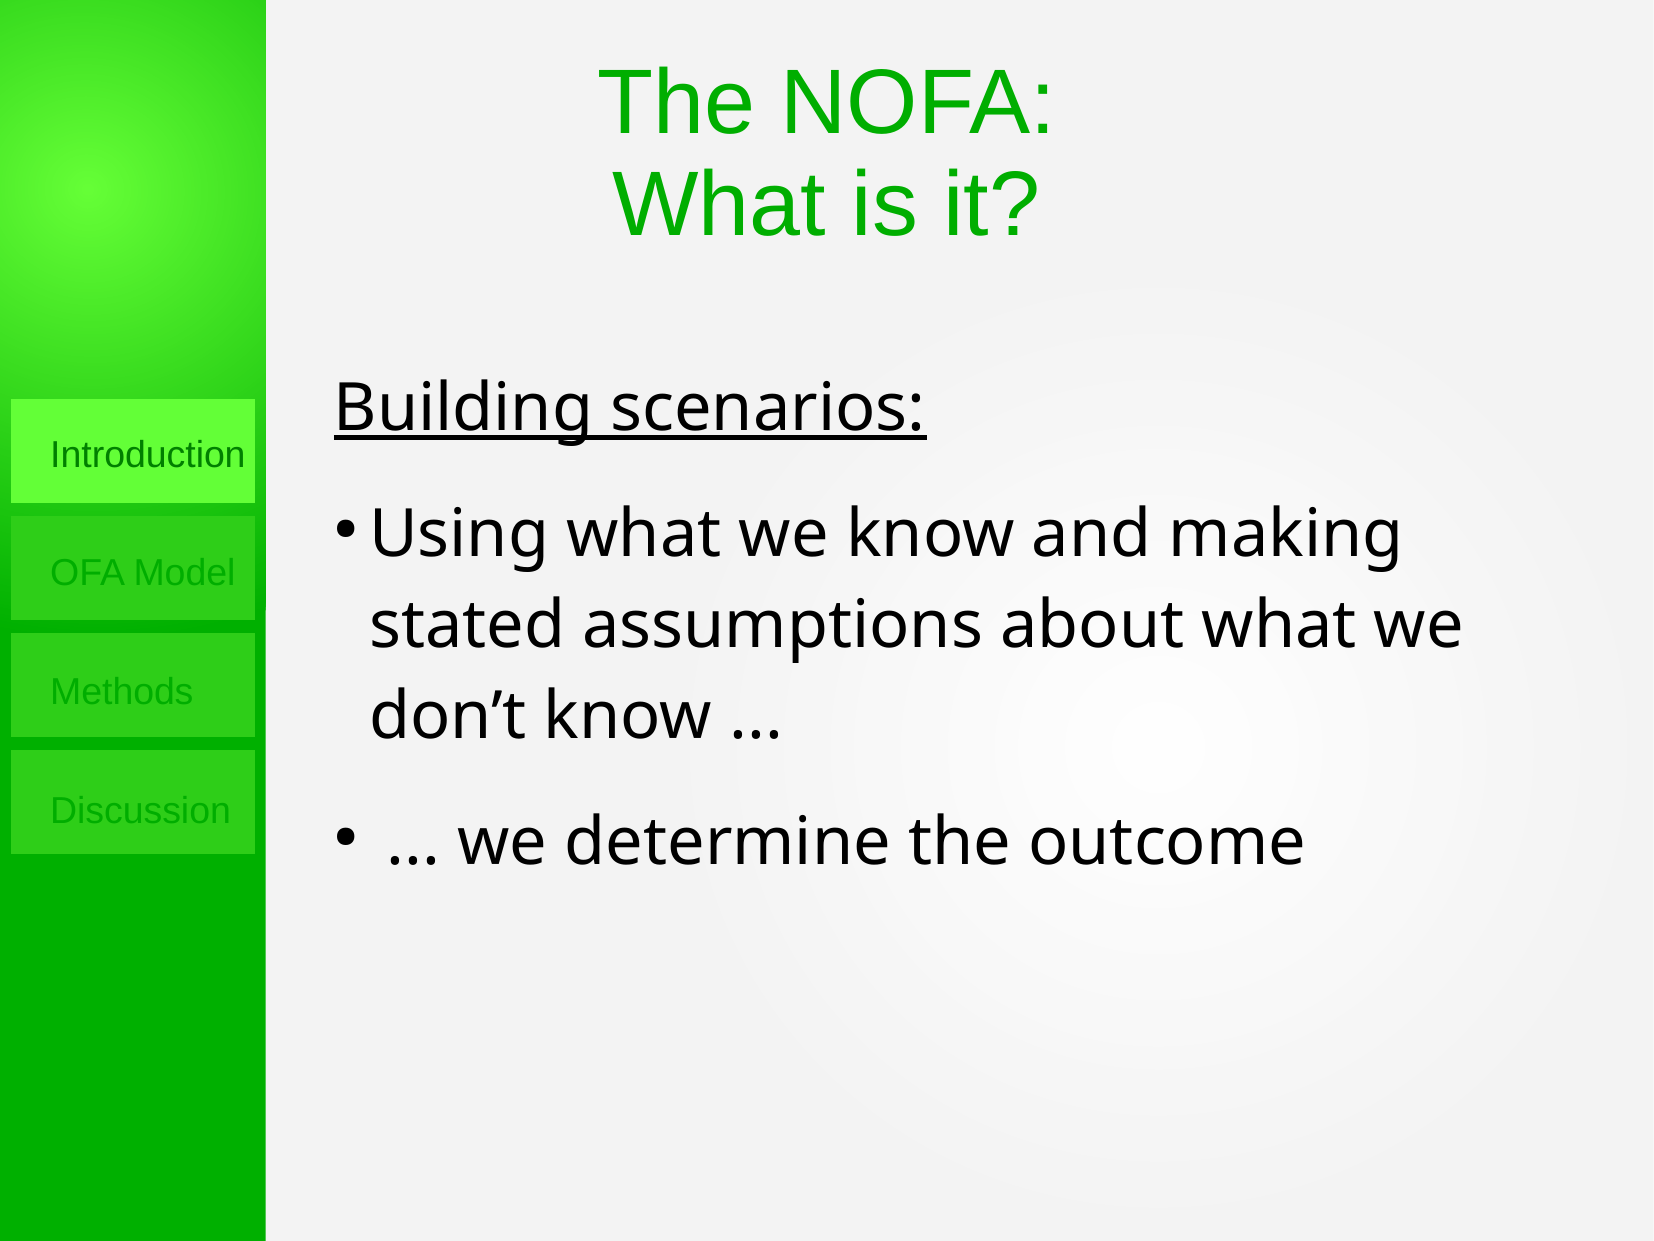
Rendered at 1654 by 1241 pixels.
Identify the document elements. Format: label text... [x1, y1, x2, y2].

text_box Discussion [35, 781, 292, 839]
title The NOFA: What is it? [463, 49, 1190, 257]
text_box Methods [35, 663, 265, 720]
text_box OFA Model [35, 544, 252, 602]
text_box Building scenarios: Using what we know and making stated assumptions about what we don’t know ... ... we determine the outcome [318, 351, 1501, 827]
text_box Introduction [35, 425, 318, 483]
